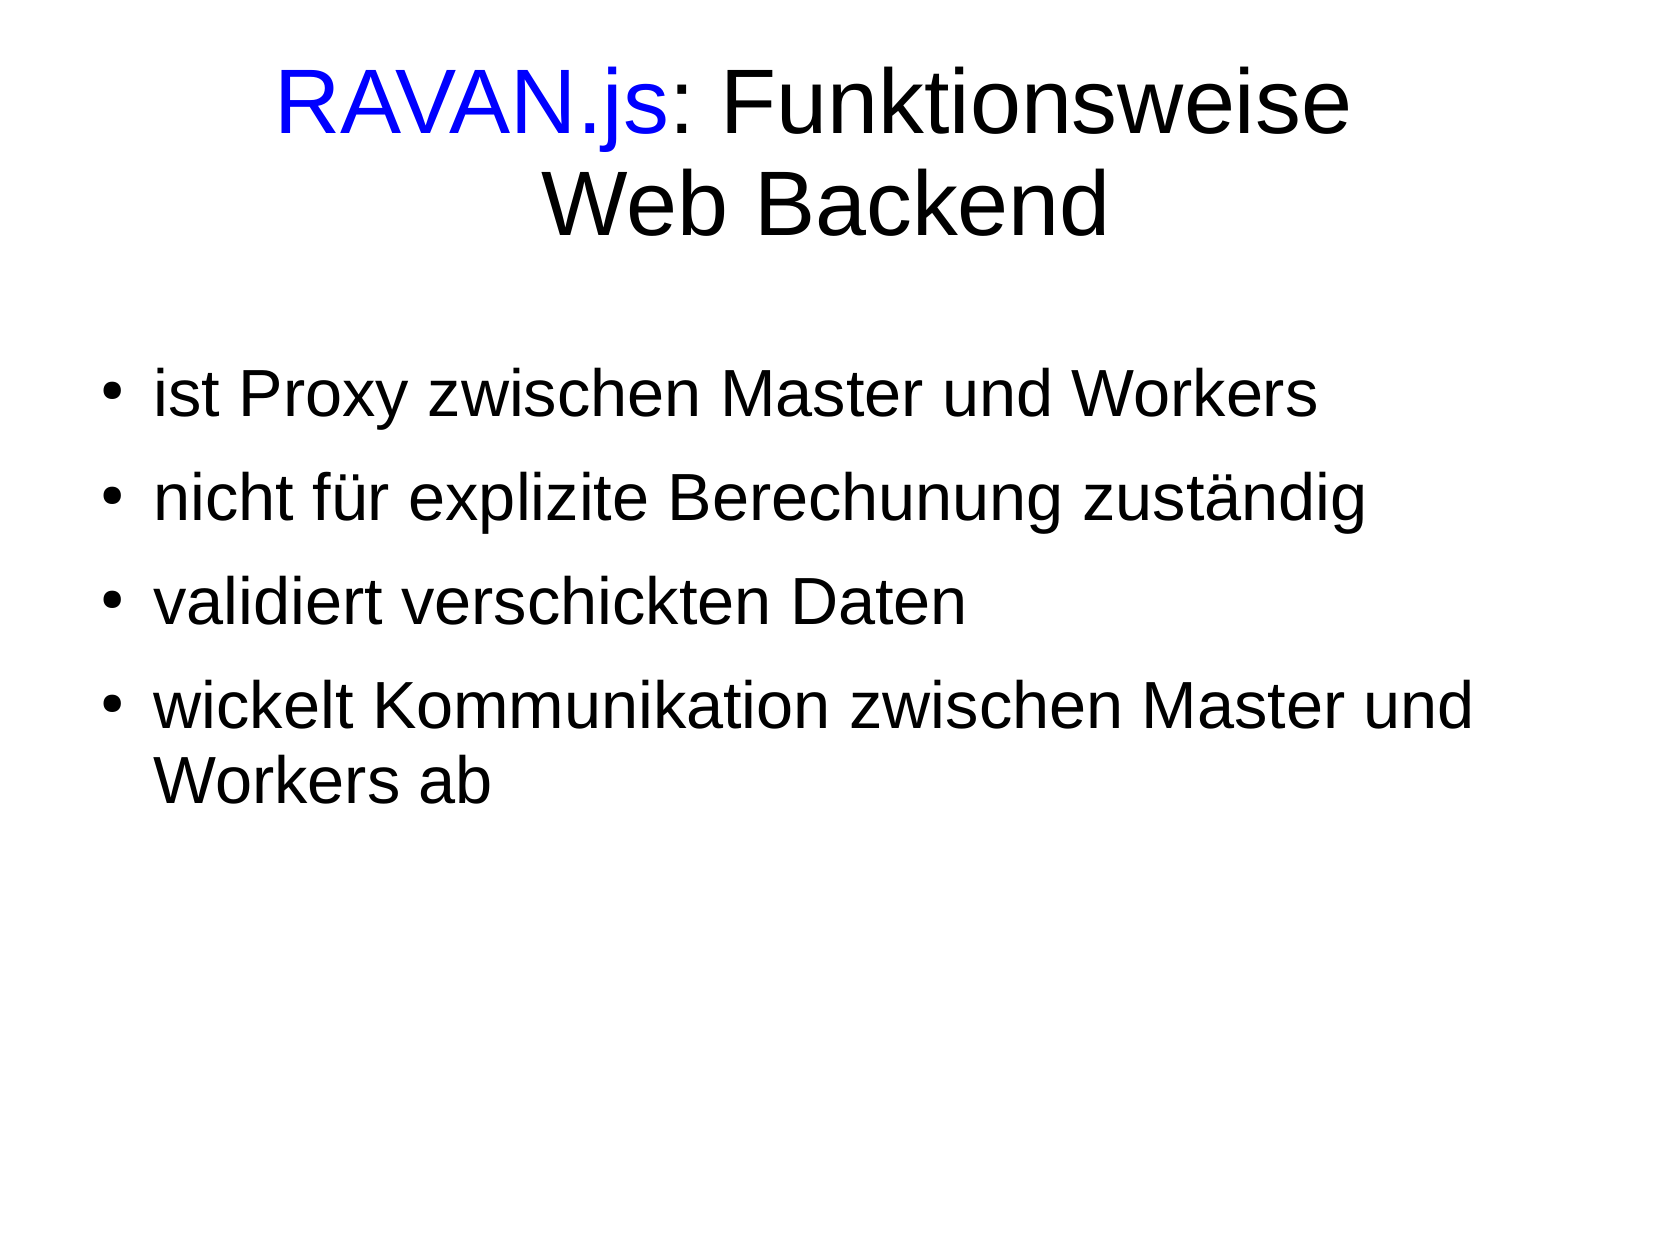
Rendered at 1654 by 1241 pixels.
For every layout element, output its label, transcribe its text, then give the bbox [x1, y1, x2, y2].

list ist Proxy zwischen Master und Workers nicht für explizite Berechunung zuständig validiert verschickten Daten wickelt Kommunikation zwischen Master und Workers ab [82, 355, 1571, 1075]
title RAVAN.js: Funktionsweise Web Backend [82, 49, 1571, 257]
